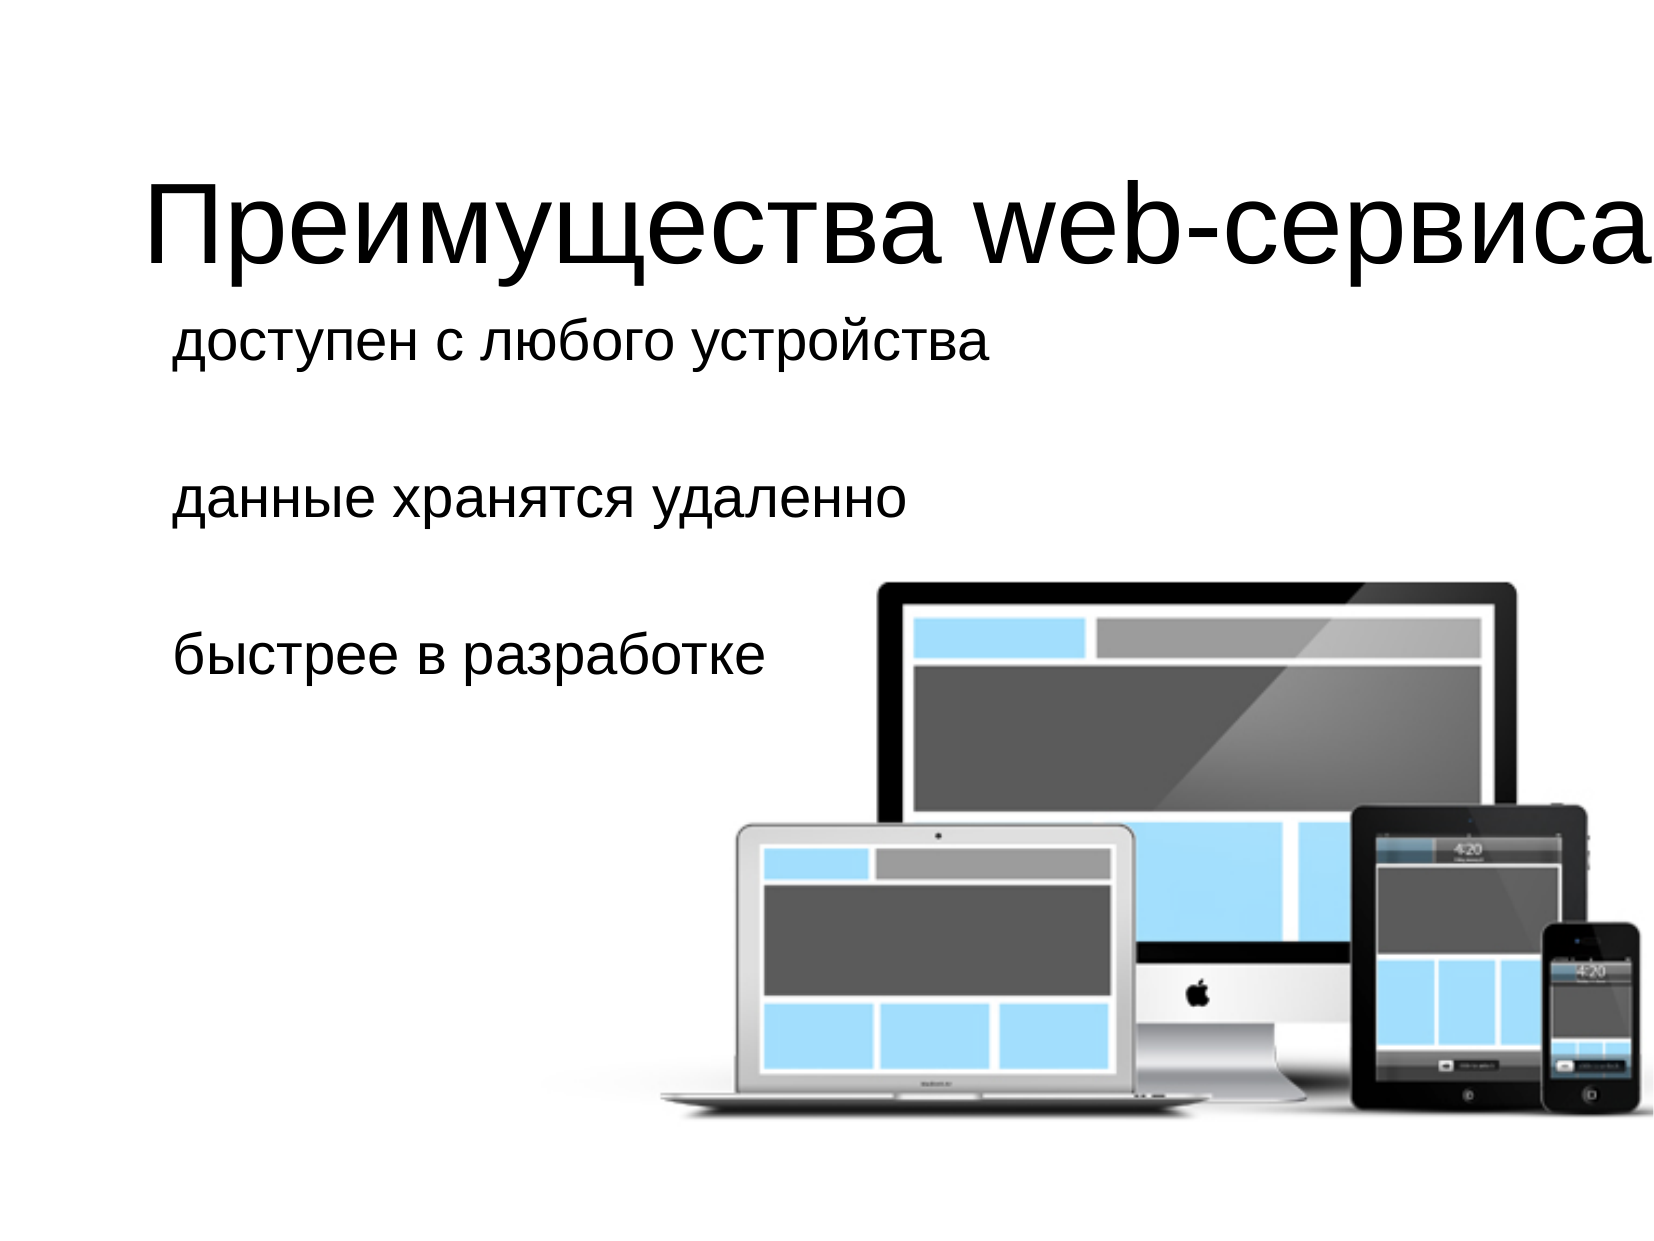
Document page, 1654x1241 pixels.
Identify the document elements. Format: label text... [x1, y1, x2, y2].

picture [540, 546, 1654, 1139]
text_box Преимущества web-сервиса [112, 140, 1654, 295]
text_box доступен с любого устройства данные хранятся удаленно быстрее в разработке [129, 295, 1000, 695]
